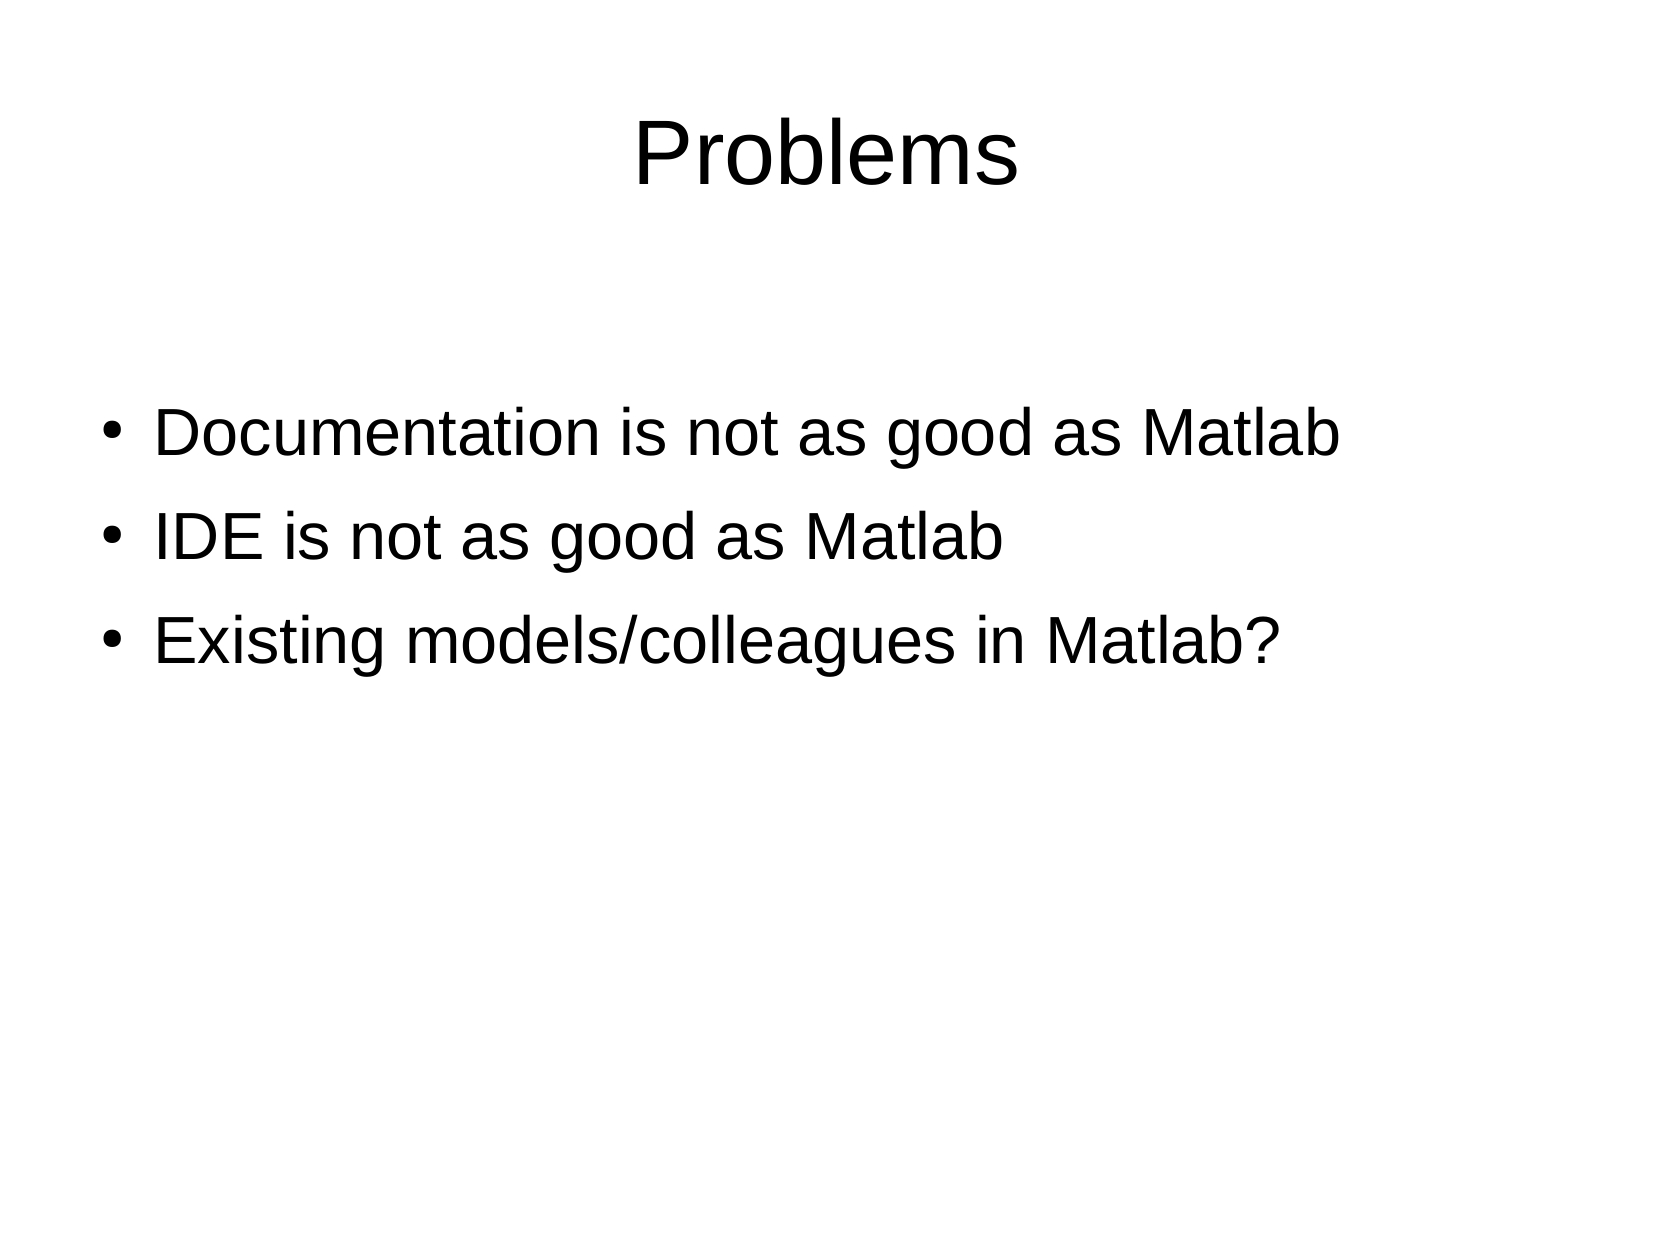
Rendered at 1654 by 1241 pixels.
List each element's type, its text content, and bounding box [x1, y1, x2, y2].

title Problems [82, 56, 1571, 250]
list Documentation is not as good as Matlab IDE is not as good as Matlab Existing models/colleagues in Matlab? [82, 290, 1571, 1109]
